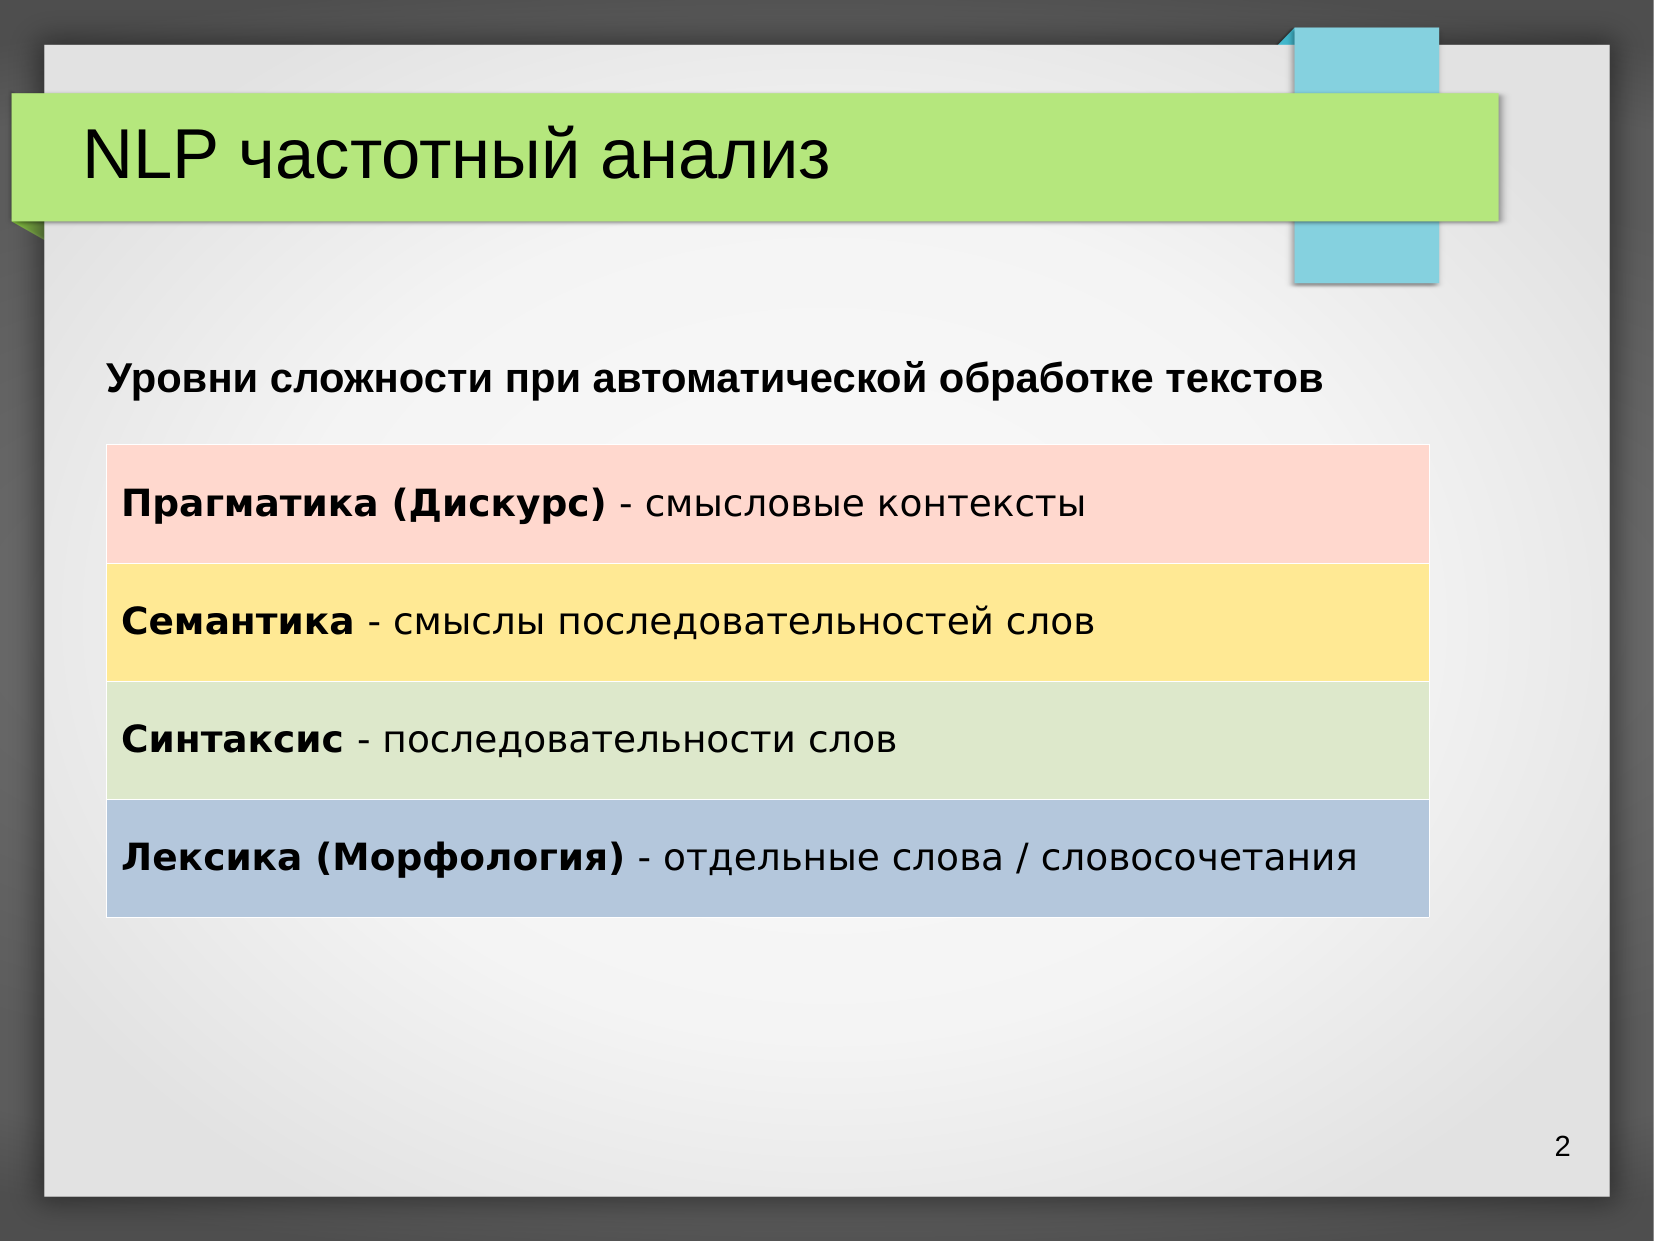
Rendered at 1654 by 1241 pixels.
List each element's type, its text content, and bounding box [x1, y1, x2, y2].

picture [0, 0, 1654, 1241]
table_cell Лексика (Морфология) - отдельные слова / словосочетания [107, 800, 1429, 917]
table_header Прагматика (Дискурс) - смысловые контексты [107, 445, 1429, 563]
table_cell Синтаксис - последовательности слов [107, 682, 1429, 799]
title NLP частотный анализ [82, 114, 993, 194]
table_cell Семантика - смыслы последовательностей слов [107, 564, 1429, 681]
text_box Уровни сложности при автоматической обработке текстов [106, 354, 1560, 401]
